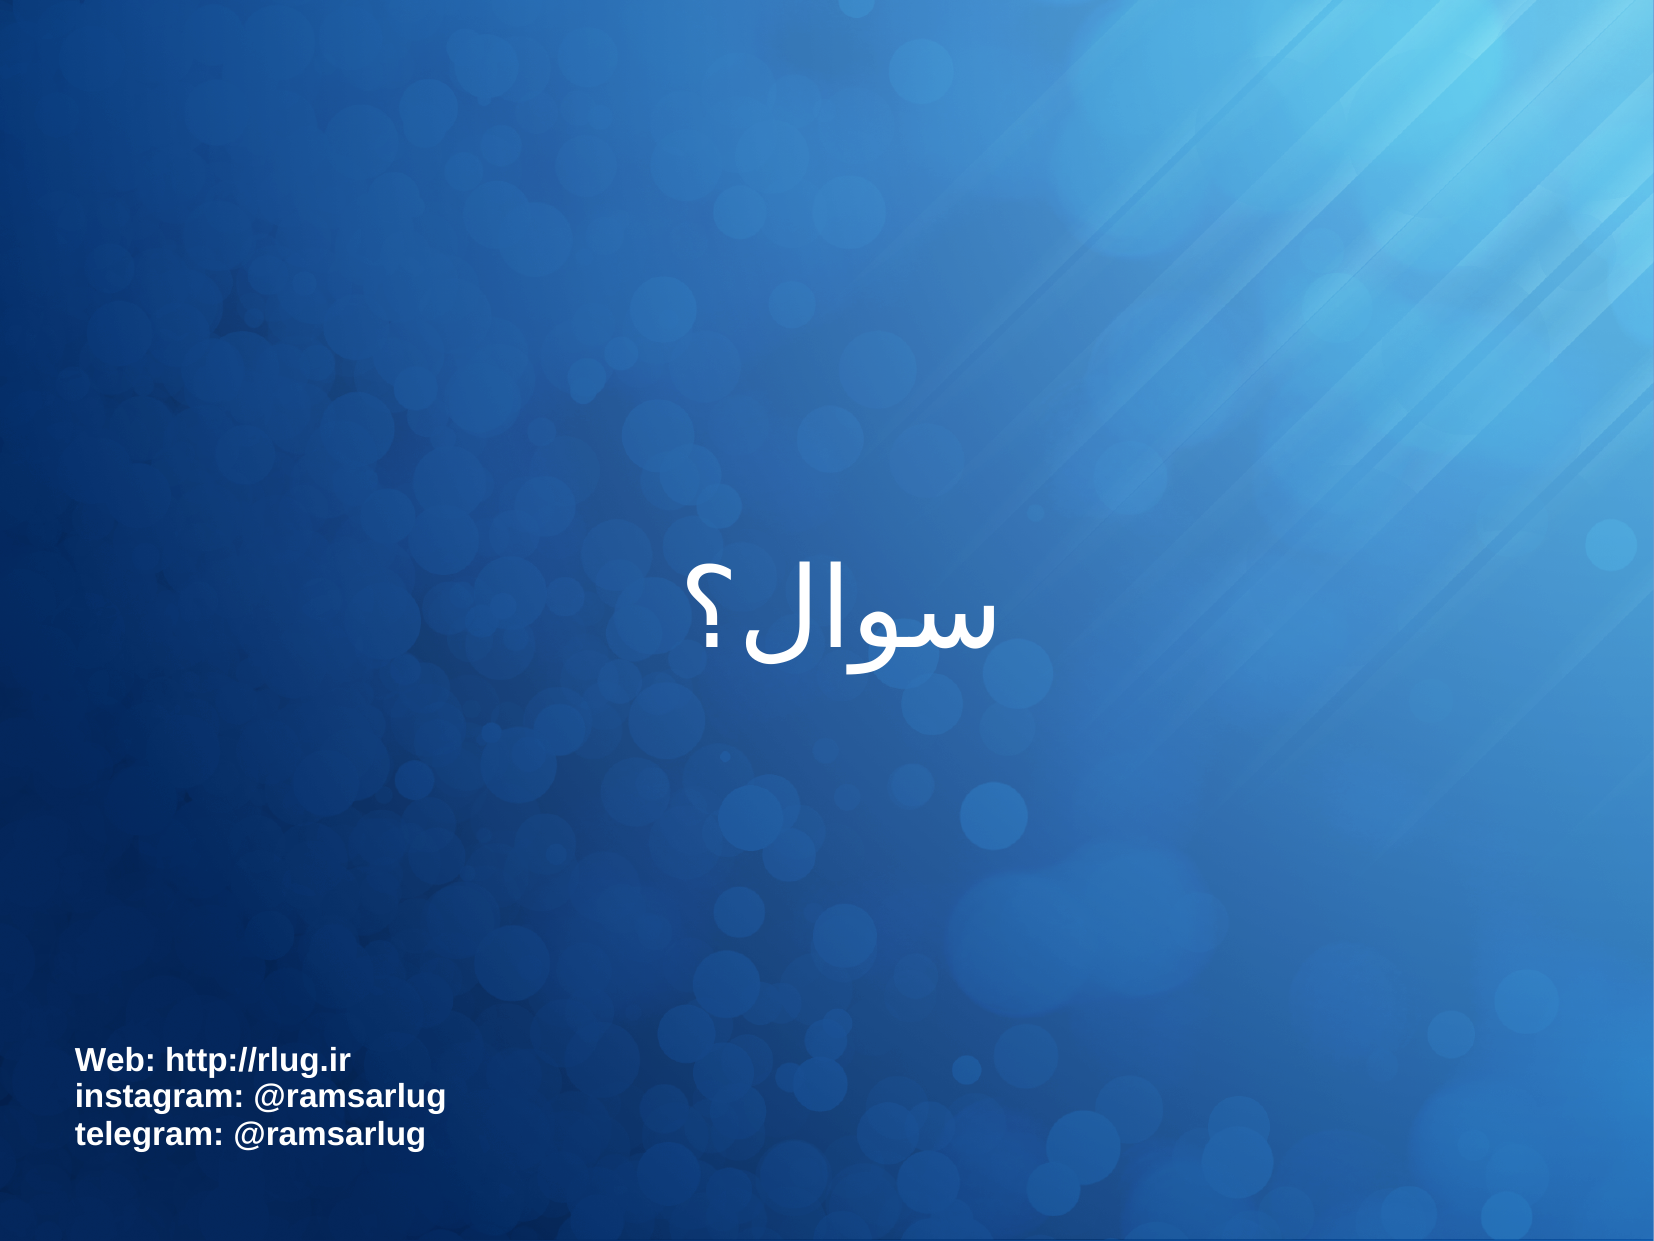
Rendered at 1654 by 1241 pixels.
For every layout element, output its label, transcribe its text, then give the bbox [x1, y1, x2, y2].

subtitle سوال؟ [112, 307, 1571, 933]
title Web: http://rlug.ir instagram: @ramsarlug telegram: @ramsarlug [74, 1010, 1463, 1183]
picture [0, 0, 1654, 1241]
